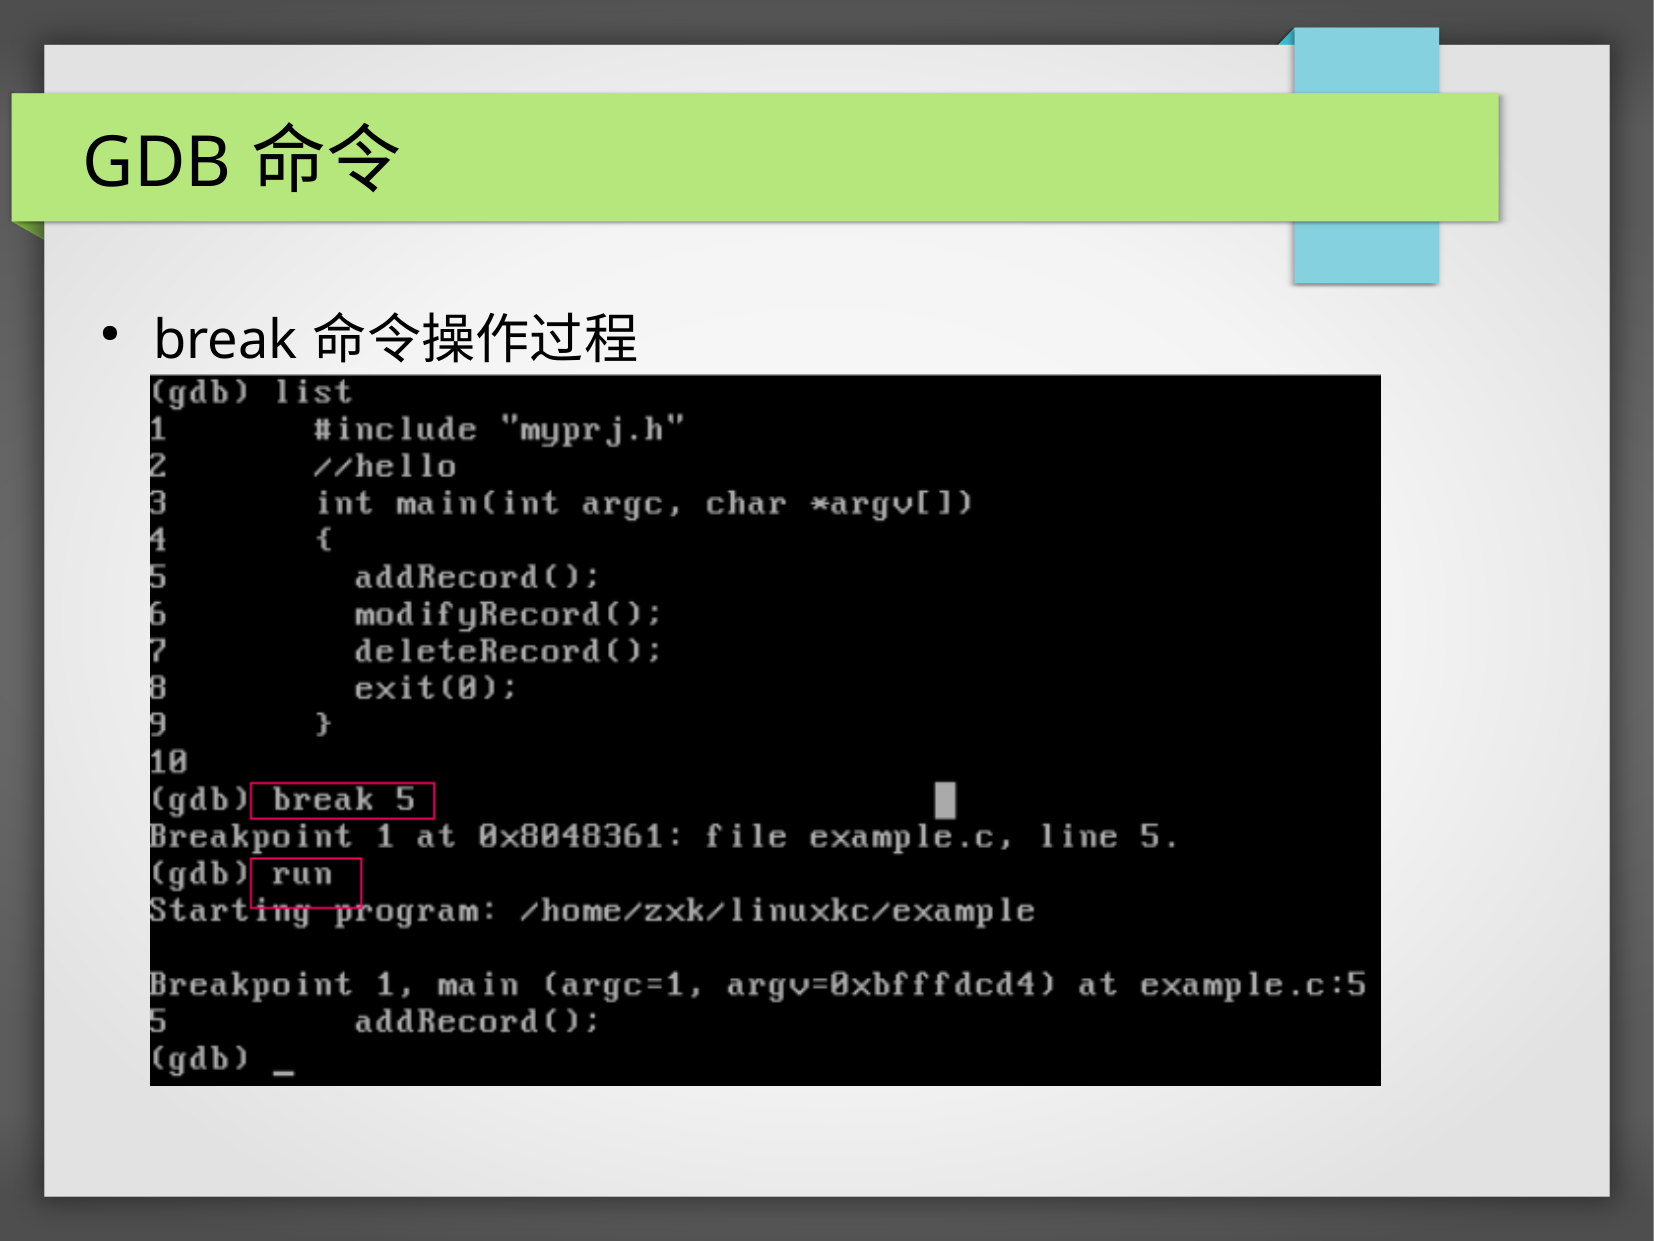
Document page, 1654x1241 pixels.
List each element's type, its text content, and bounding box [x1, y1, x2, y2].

list break命令操作过程 [82, 295, 1571, 1015]
picture [0, 0, 1654, 1241]
title GDB命令 [82, 94, 1264, 213]
